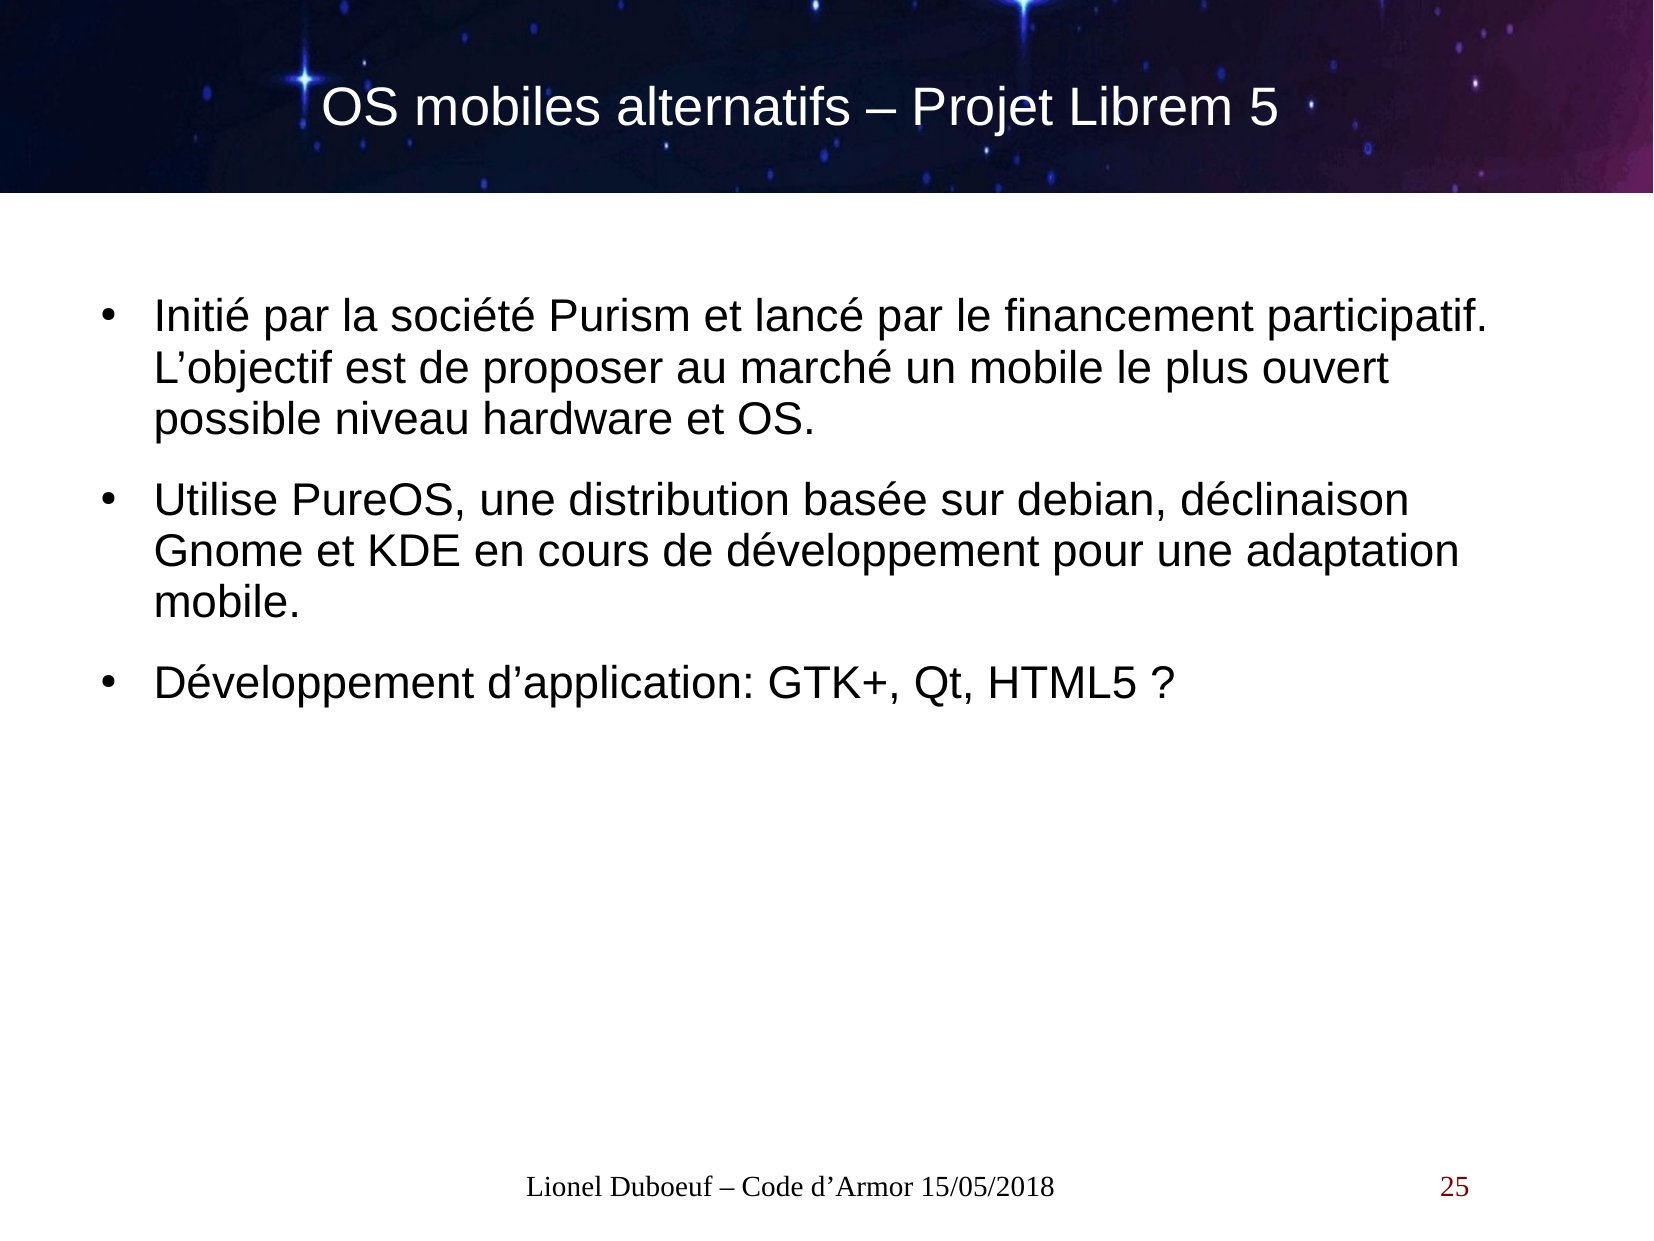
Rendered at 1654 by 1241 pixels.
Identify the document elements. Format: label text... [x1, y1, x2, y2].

picture [0, 0, 1653, 193]
title OS mobiles alternatifs – Projet Librem 5 [57, 2, 1546, 211]
list Initié par la société Purism et lancé par le financement participatif. L’objectif est de proposer au marché un mobile le plus ouvert possible niveau hardware et OS. Utilise PureOS, une distribution basée sur debian, déclinaison Gnome et KDE en cours de développement pour une adaptation mobile. Développement d’application: GTK+, Qt, HTML5 ? [82, 290, 1571, 1010]
